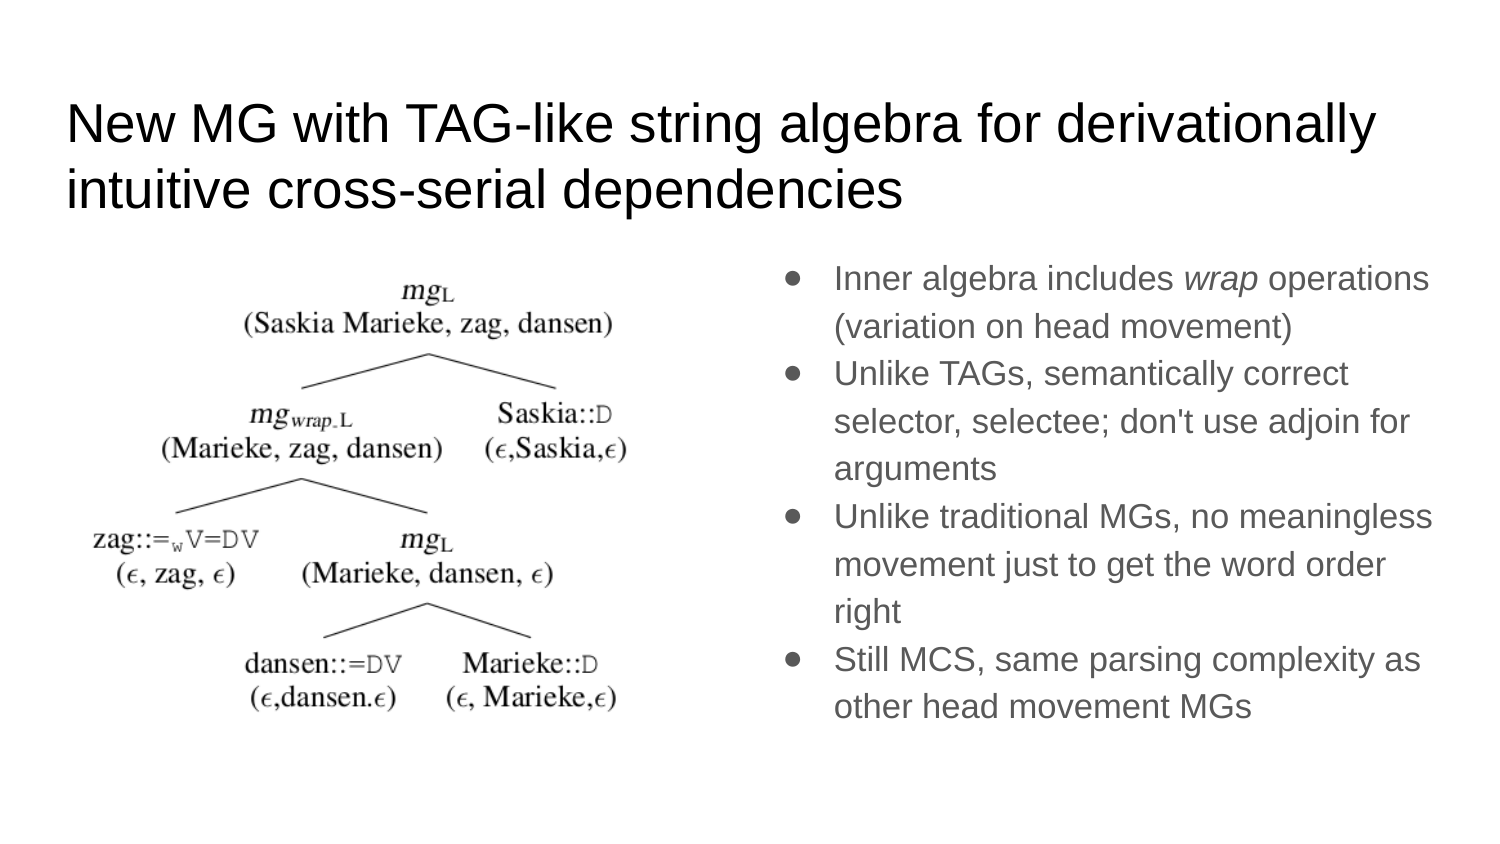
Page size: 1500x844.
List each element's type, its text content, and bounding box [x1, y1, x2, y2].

title New MG with TAG-like string algebra for derivationally intuitive cross-serial dependencies [51, 72, 1449, 235]
list Inner algebra includes wrap operations (variation on head movement) Unlike TAGs, semantically correct selector, selectee; don't use adjoin for arguments Unlike traditional MGs, no meaningless movement just to get the word order right Still MCS, same parsing complexity as other head movement MGs [750, 235, 1449, 750]
picture [58, 267, 670, 740]
